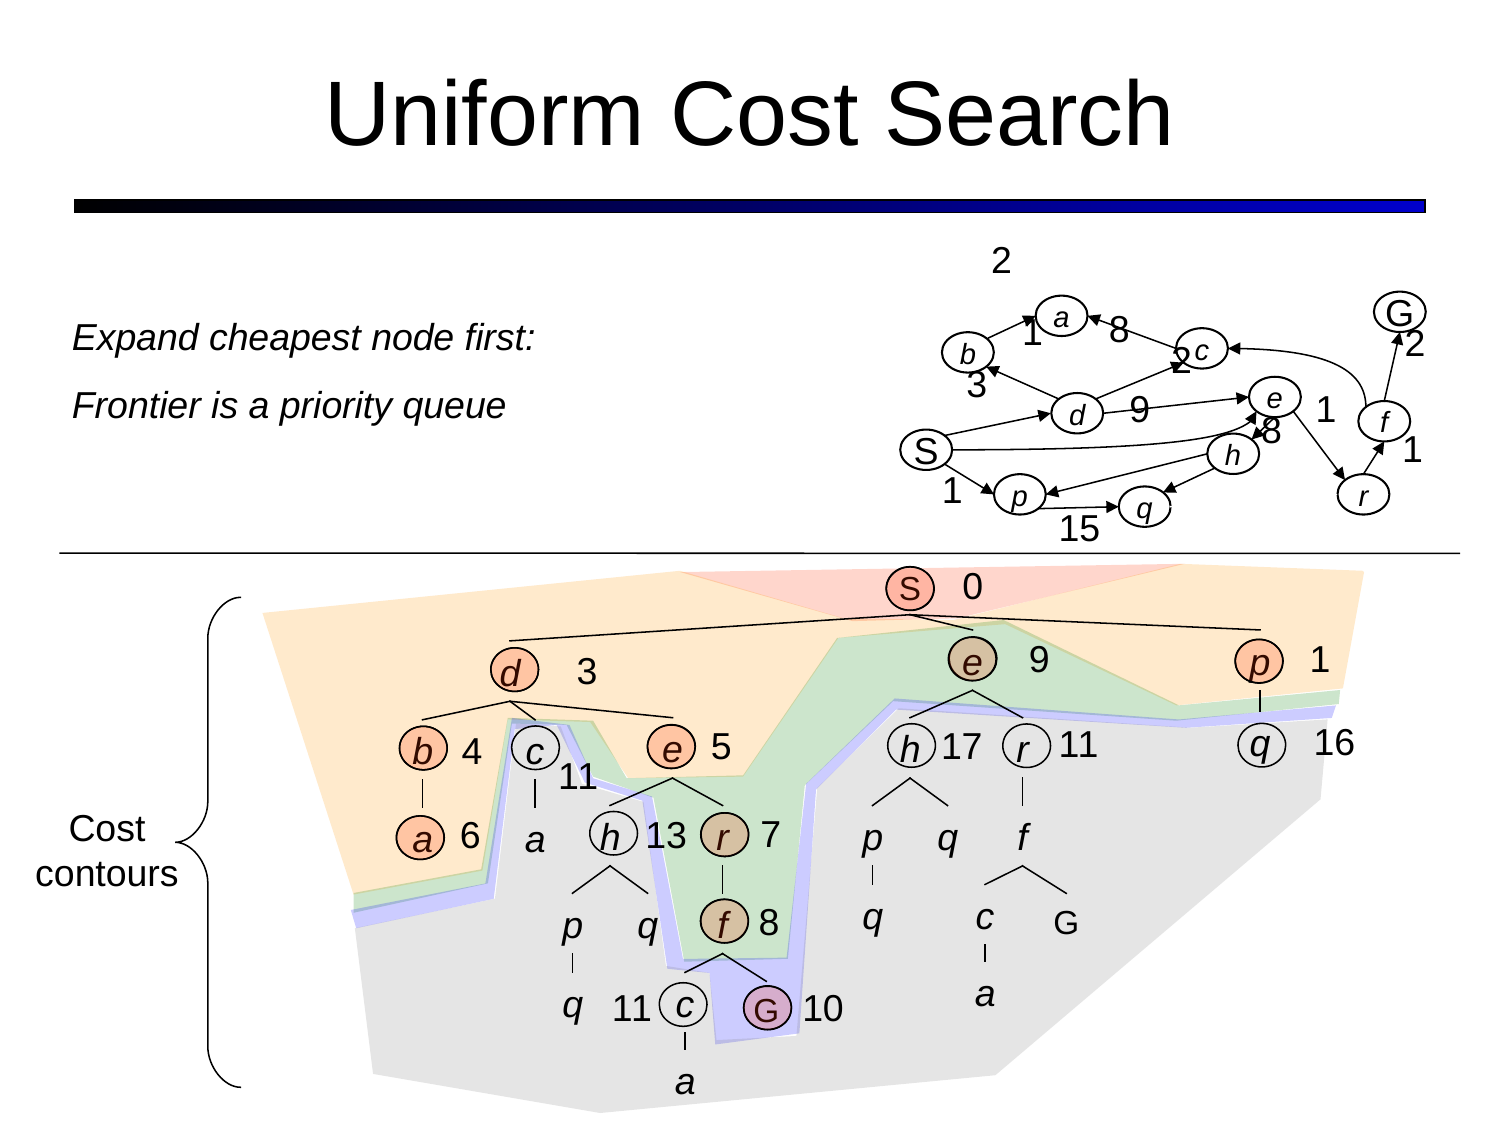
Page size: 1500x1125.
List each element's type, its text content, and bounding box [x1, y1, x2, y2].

text_box f [1390, 401, 1410, 417]
text_box 7 [745, 802, 835, 863]
text_box d [478, 640, 542, 702]
text_box q [616, 893, 679, 954]
text_box q [916, 805, 979, 866]
text_box c [536, 719, 567, 743]
text_box [535, 563, 1365, 1102]
text_box [490, 647, 539, 692]
text_box 11 [597, 976, 686, 1037]
text_box 16 [1298, 710, 1388, 772]
text_box 9 [1114, 377, 1203, 439]
text_box b [941, 332, 994, 368]
text_box p [1016, 492, 1024, 504]
text_box 6 [444, 803, 534, 864]
text_box h [578, 805, 642, 866]
text_box [1235, 639, 1283, 683]
text_box f [1369, 438, 1387, 442]
text_box p [1228, 629, 1292, 691]
text_box [916, 692, 1012, 717]
text_box p [541, 893, 604, 954]
text_box 3 [951, 352, 1040, 414]
text_box 0 [947, 554, 1036, 616]
text_box 8 [744, 890, 833, 951]
text_box 11 [543, 743, 632, 805]
text_box [700, 899, 749, 943]
text_box [573, 864, 722, 976]
text_box d [1051, 393, 1104, 434]
text_box q [1122, 486, 1171, 527]
text_box 2 [976, 228, 1065, 290]
text_box 11 [1043, 712, 1133, 774]
text_box [396, 815, 444, 860]
text_box [435, 703, 530, 719]
text_box r [691, 849, 754, 866]
text_box 11 [661, 984, 686, 1025]
text_box h [878, 717, 942, 779]
text_box [948, 637, 997, 681]
text_box 2 [1156, 328, 1245, 389]
text_box G [1003, 893, 1129, 949]
text_box p [1016, 474, 1046, 515]
text_box Expand cheapest node first: Frontier is a priority queue [57, 305, 589, 435]
text_box q [541, 972, 604, 1033]
text_box [647, 725, 696, 769]
text_box 10 [787, 976, 876, 1037]
text_box [515, 703, 666, 794]
text_box 1 [1294, 627, 1384, 688]
text_box 2 [1389, 310, 1479, 372]
text_box [423, 780, 534, 807]
text_box 1 [1387, 417, 1476, 479]
text_box [399, 726, 448, 770]
text_box f [691, 893, 754, 954]
text_box [690, 955, 762, 981]
text_box c [686, 1019, 703, 1033]
text_box c [686, 984, 703, 1025]
text_box r [1015, 717, 1043, 728]
text_box e [641, 717, 704, 779]
text_box h [591, 813, 630, 854]
text_box a [653, 1049, 717, 1110]
text_box [888, 568, 933, 609]
text_box c [536, 770, 543, 781]
text_box 3 [561, 639, 651, 700]
text_box r [1337, 474, 1390, 515]
text_box 13 [630, 803, 719, 864]
text_box 1 [1300, 377, 1390, 438]
text_box r [719, 805, 745, 820]
text_box [700, 812, 749, 857]
text_box Cost contours [11, 796, 203, 903]
text_box b [391, 719, 454, 781]
text_box h [1207, 433, 1259, 474]
text_box f [991, 805, 1054, 866]
text_box 1 [927, 458, 1016, 520]
text_box [262, 569, 878, 1114]
text_box [632, 780, 714, 803]
text_box c [653, 972, 717, 990]
text_box q [841, 884, 904, 945]
text_box S [900, 429, 953, 470]
text_box [990, 868, 1062, 893]
text_box Uniform Cost Search [75, 37, 1426, 180]
text_box r [1015, 725, 1043, 766]
text_box 9 [1014, 627, 1103, 689]
text_box 4 [446, 718, 536, 780]
text_box q [1228, 710, 1292, 772]
text_box 17 [926, 714, 1015, 775]
text_box e [1249, 376, 1300, 398]
text_box h [889, 725, 926, 766]
text_box a [391, 807, 454, 868]
text_box c [953, 884, 1017, 945]
text_box 5 [696, 714, 785, 775]
text_box 8 [1246, 398, 1335, 459]
text_box 1 [1007, 300, 1096, 361]
text_box 15 [1044, 496, 1133, 557]
text_box p [841, 805, 904, 866]
text_box a [503, 807, 567, 868]
text_box S [828, 559, 947, 615]
text_box c [536, 727, 557, 747]
text_box G [1373, 291, 1426, 331]
text_box e [941, 629, 1004, 691]
text_box 8 [1093, 297, 1183, 359]
text_box G [703, 981, 787, 1037]
text_box a [1045, 295, 1078, 300]
text_box [743, 986, 792, 1030]
text_box c [536, 746, 543, 768]
text_box a [953, 961, 1017, 1022]
text_box r [991, 764, 1054, 779]
